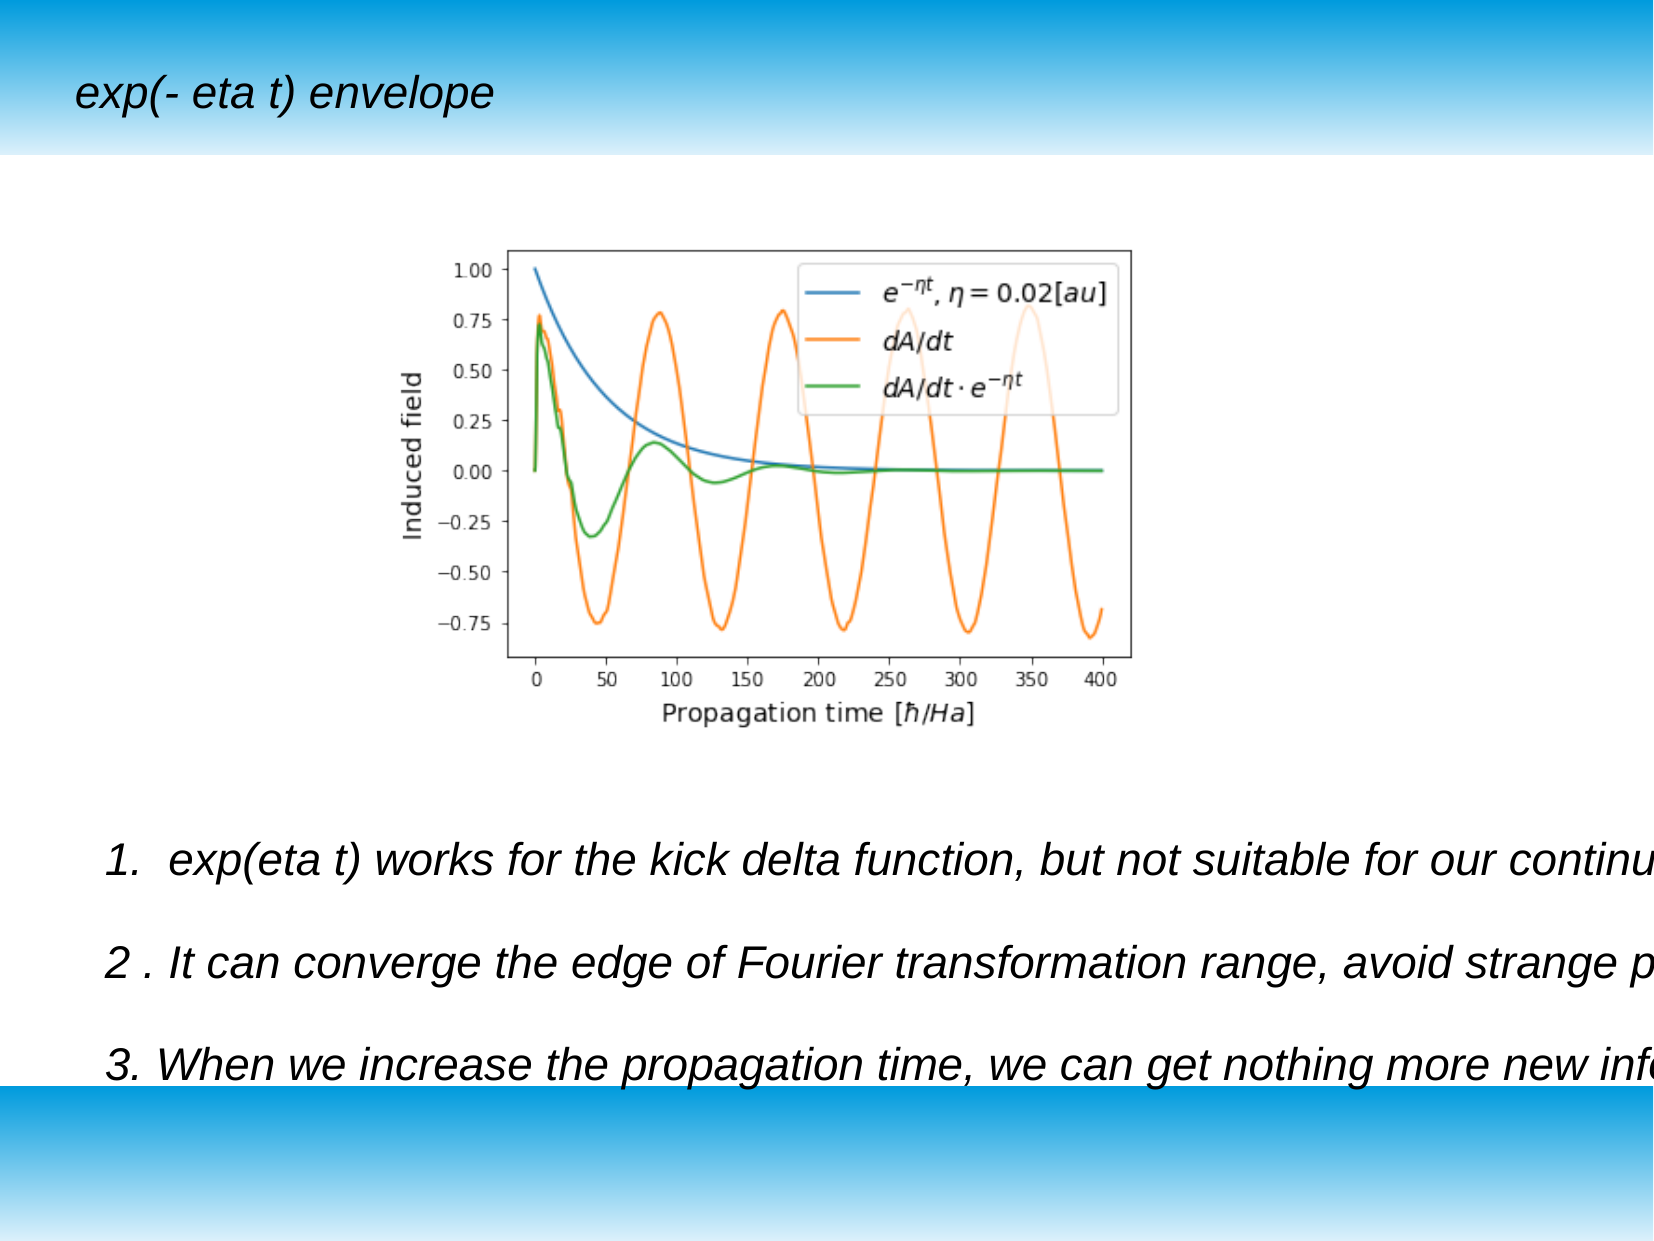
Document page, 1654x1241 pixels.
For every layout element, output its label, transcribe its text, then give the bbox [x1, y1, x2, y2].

text_box 1. exp(eta t) works for the kick delta function, but not suitable for our continuous laser pulse! 2 . It can converge the edge of Fourier transformation range, avoid strange peaks after FT! 3. When we increase the propagation time, we can get nothing more new information, they all lost! [90, 826, 1561, 1241]
text_box exp(- eta t) envelope [60, 60, 1411, 127]
picture [390, 240, 1142, 743]
